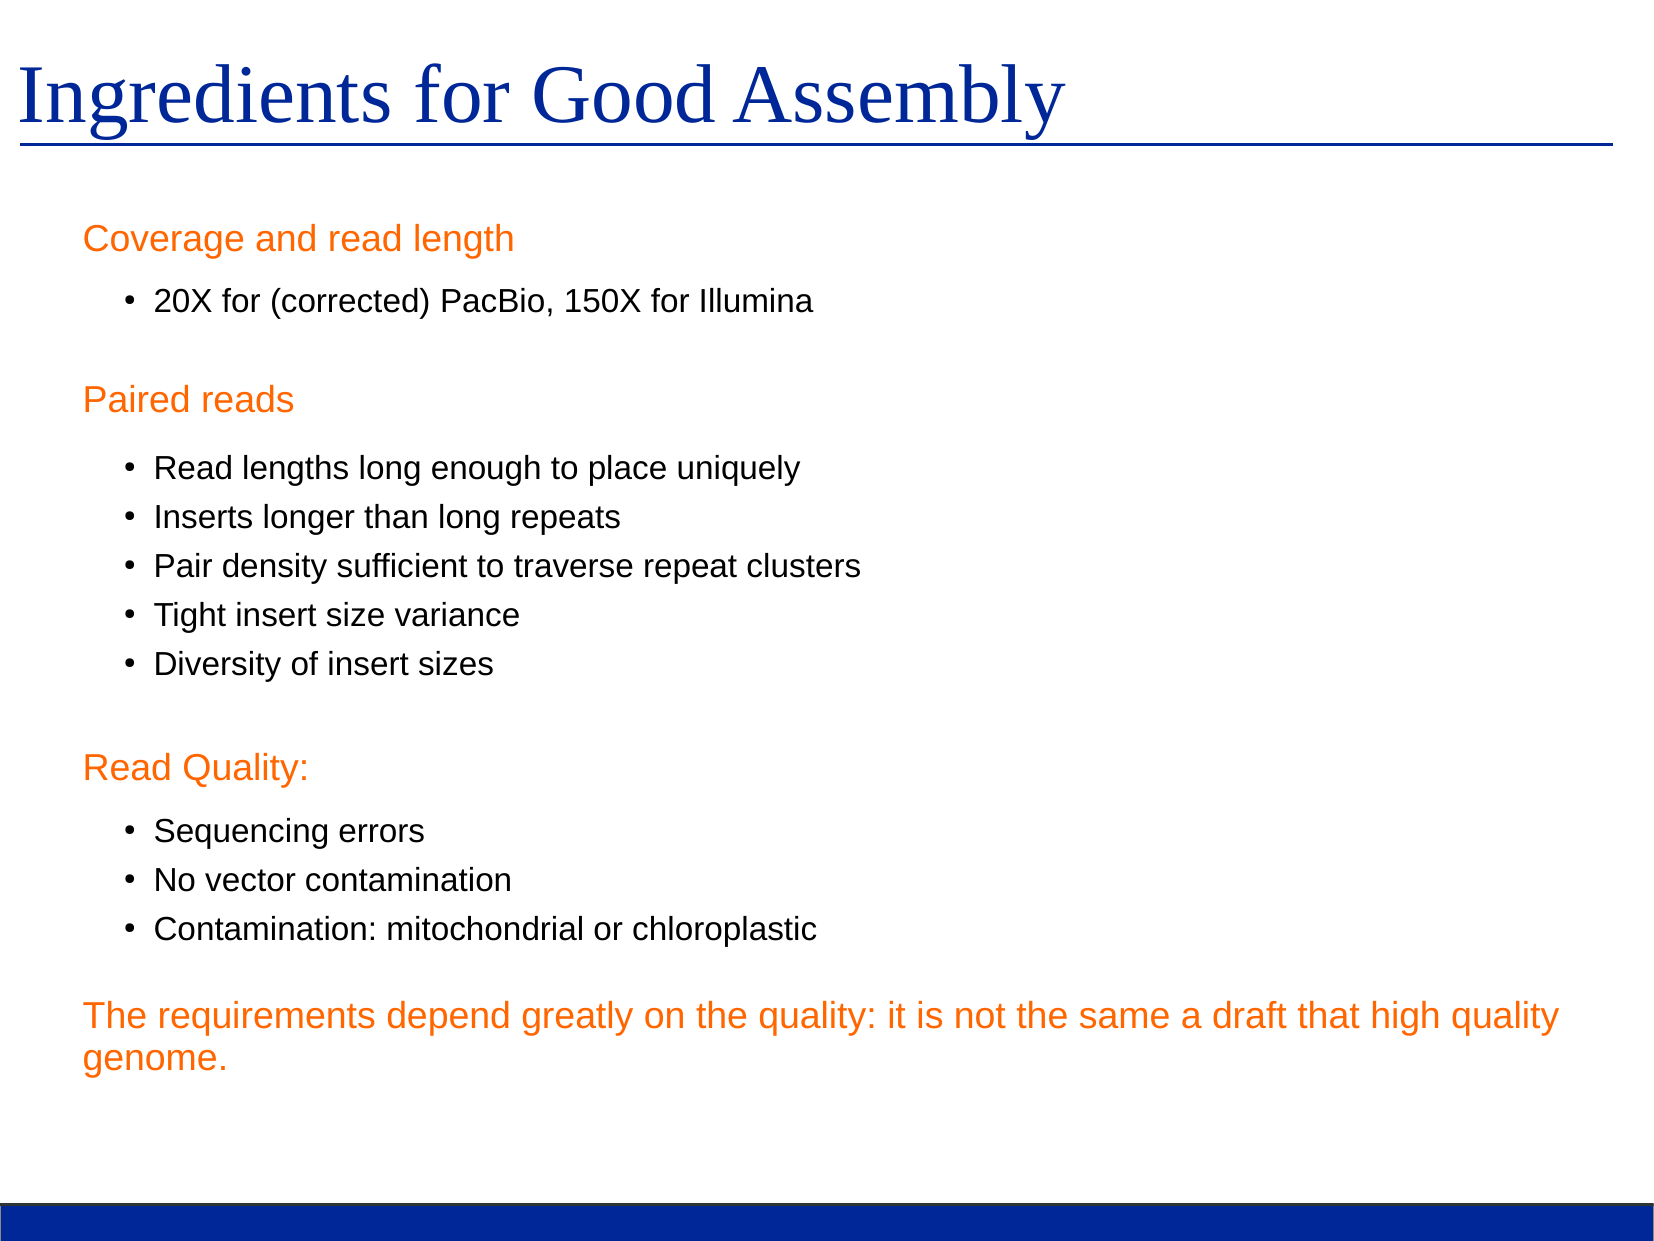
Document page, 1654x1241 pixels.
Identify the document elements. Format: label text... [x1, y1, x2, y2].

title Ingredients for Good Assembly [17, 0, 1589, 198]
list Coverage and read length 20X for (corrected) PacBio, 150X for Illumina Paired reads Read lengths long enough to place uniquely Inserts longer than long repeats Pair density sufficient to traverse repeat clusters Tight insert size variance Diversity of insert sizes Read Quality: Sequencing errors No vector contamination Contamination: mitochondrial or chloroplastic The requirements depend greatly on the quality: it is not the same a draft that high quality genome. [82, 217, 1571, 1109]
